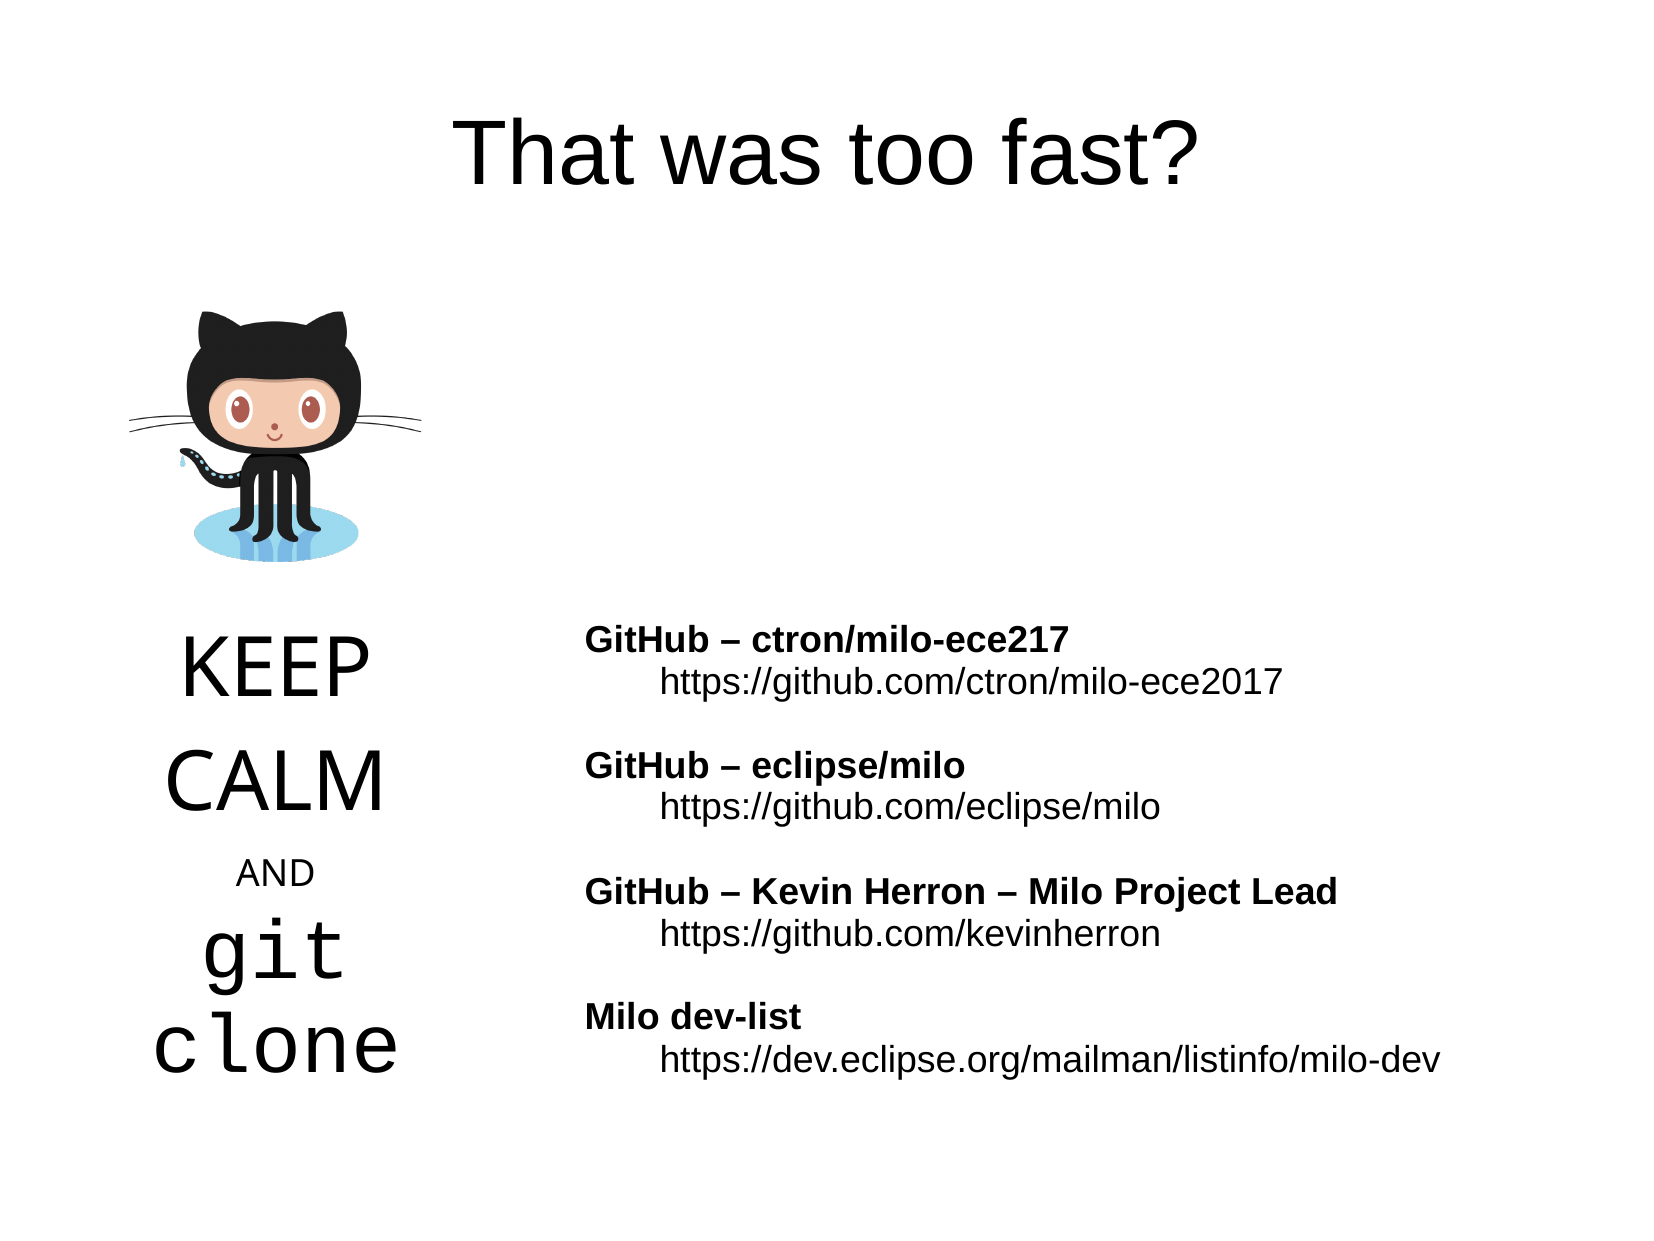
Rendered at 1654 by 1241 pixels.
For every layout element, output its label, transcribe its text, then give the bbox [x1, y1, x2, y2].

picture [119, 306, 432, 567]
text_box KEEP CALM AND git clone [110, 600, 441, 1071]
text_box GitHub – ctron/milo-ece217 https://github.com/ctron/milo-ece2017 GitHub – eclipse/milo https://github.com/eclipse/milo GitHub – Kevin Herron – Milo Project Lead https://github.com/kevinherron Milo dev-list https://dev.eclipse.org/mailman/listinfo/milo-dev [569, 610, 1530, 1124]
title That was too fast? [82, 49, 1571, 257]
